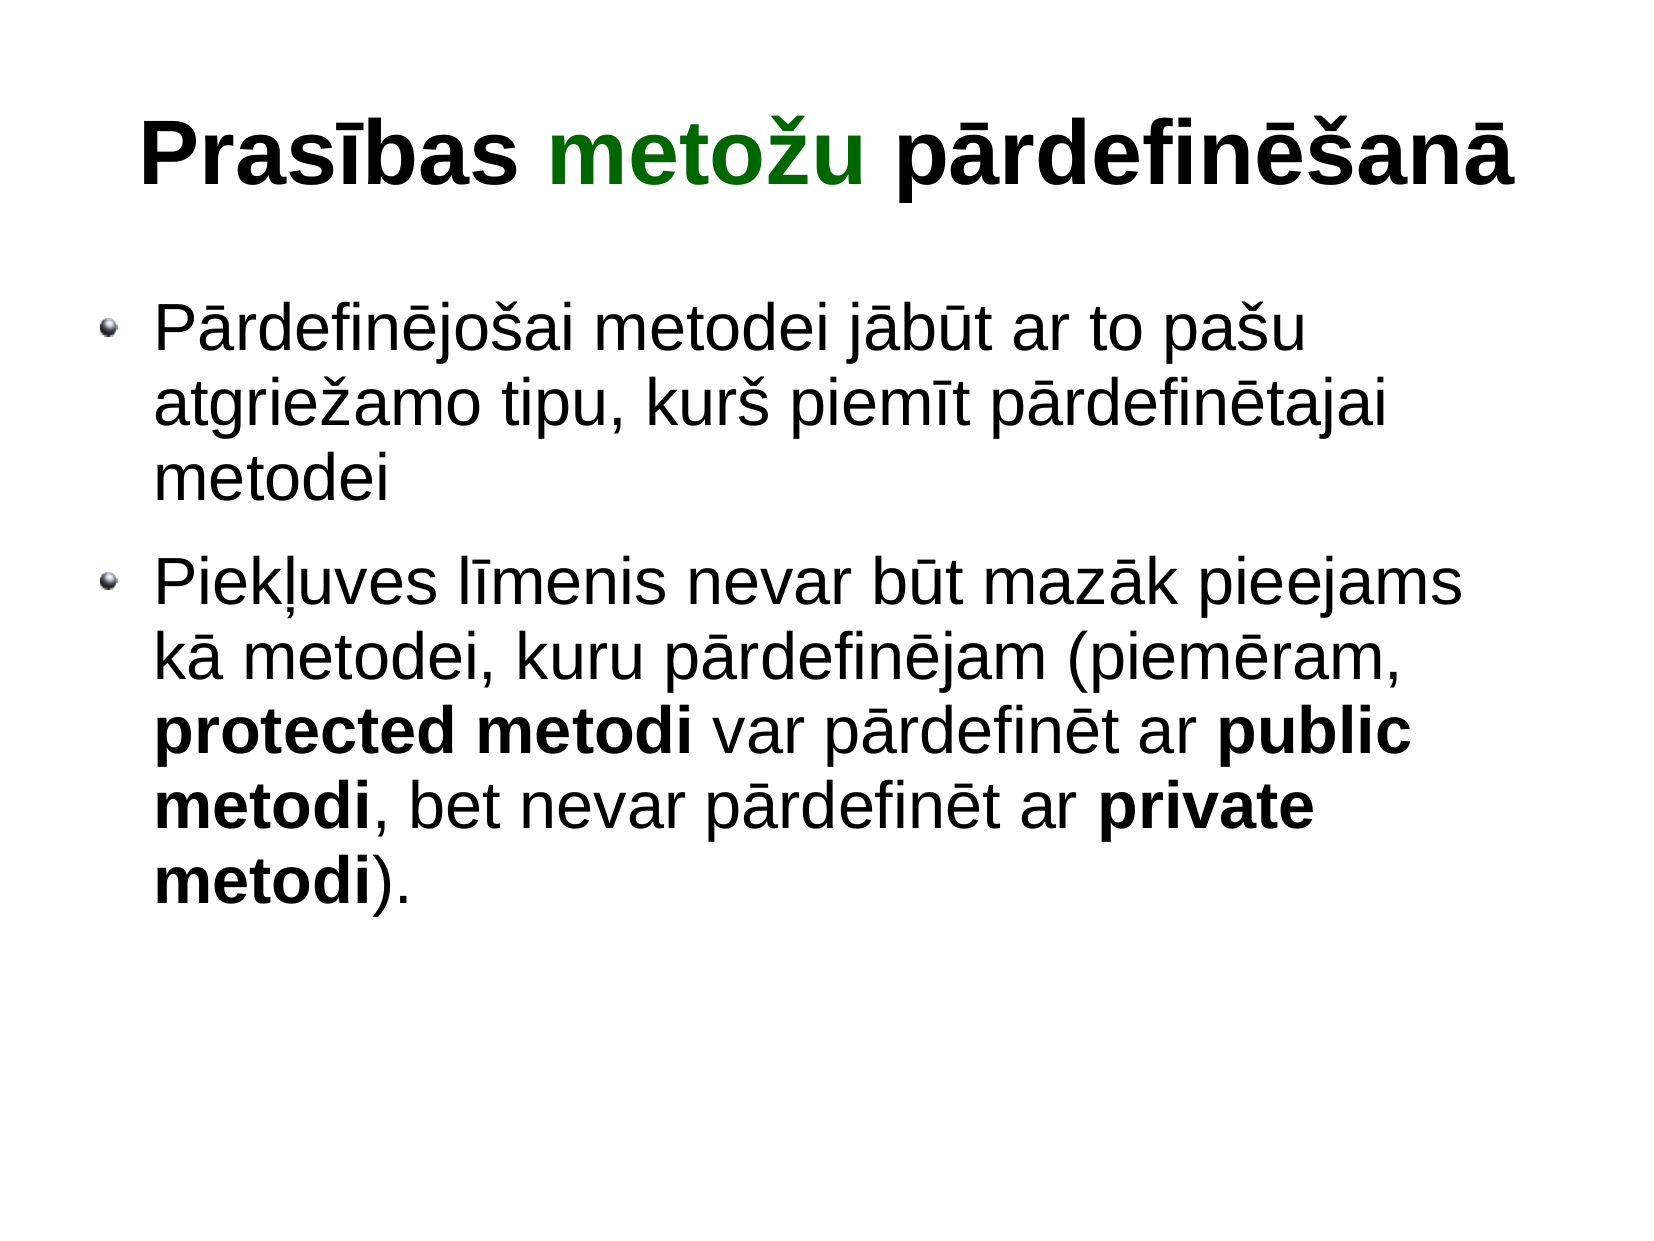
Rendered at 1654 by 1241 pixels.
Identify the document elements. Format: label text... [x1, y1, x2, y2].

list Pārdefinējošai metodei jābūt ar to pašu atgriežamo tipu, kurš piemīt pārdefinētajai metodei Piekļuves līmenis nevar būt mazāk pieejams kā metodei, kuru pārdefinējam (piemēram, protected metodi var pārdefinēt ar public metodi, bet nevar pārdefinēt ar private metodi). [82, 290, 1538, 1010]
title Prasības metožu pārdefinēšanā [82, 49, 1571, 257]
